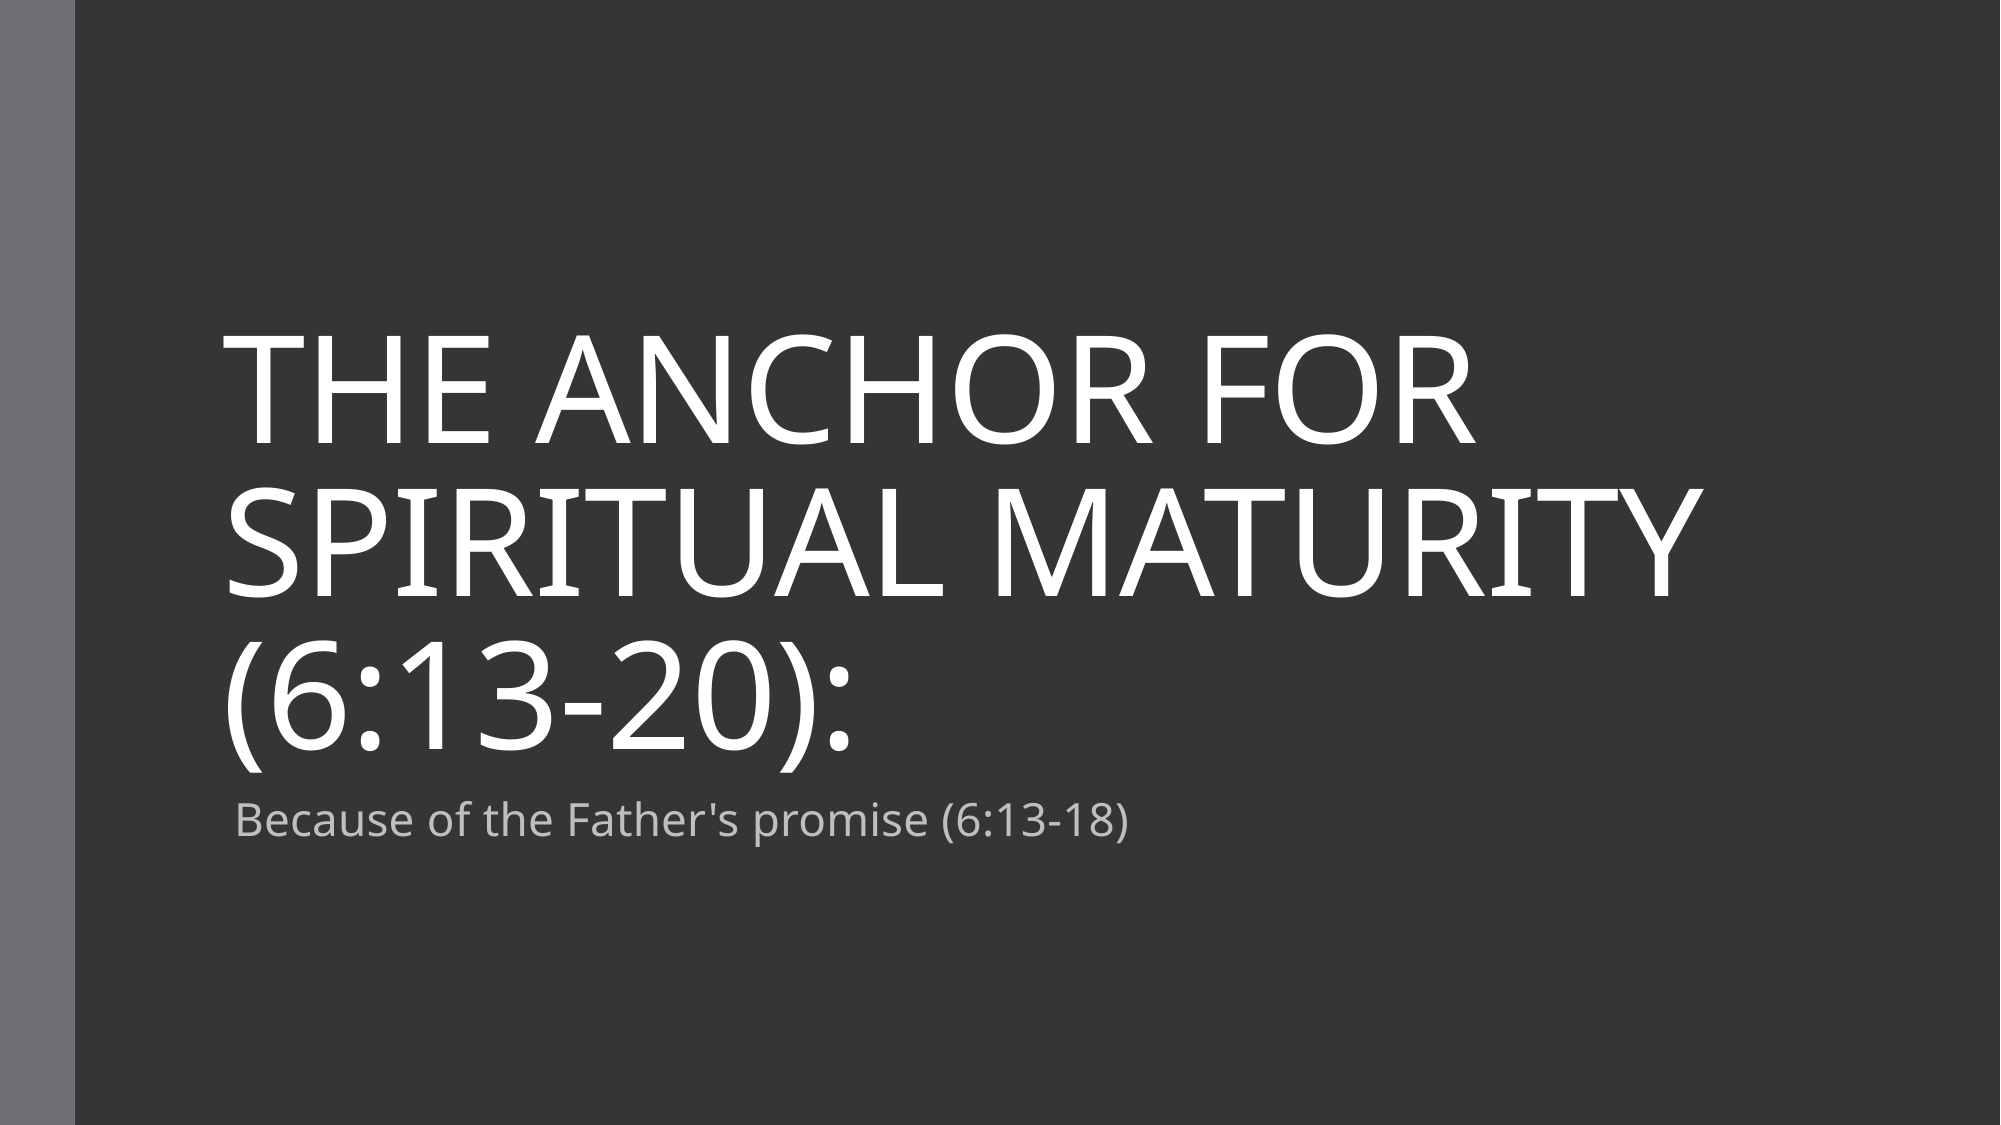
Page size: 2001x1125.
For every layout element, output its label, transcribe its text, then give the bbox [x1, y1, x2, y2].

subtitle Because of the Father's promise (6:13-18) [206, 787, 1752, 1066]
title THE ANCHOR FOR SPIRITUAL MATURITY (6:13-20): [206, 124, 1752, 787]
